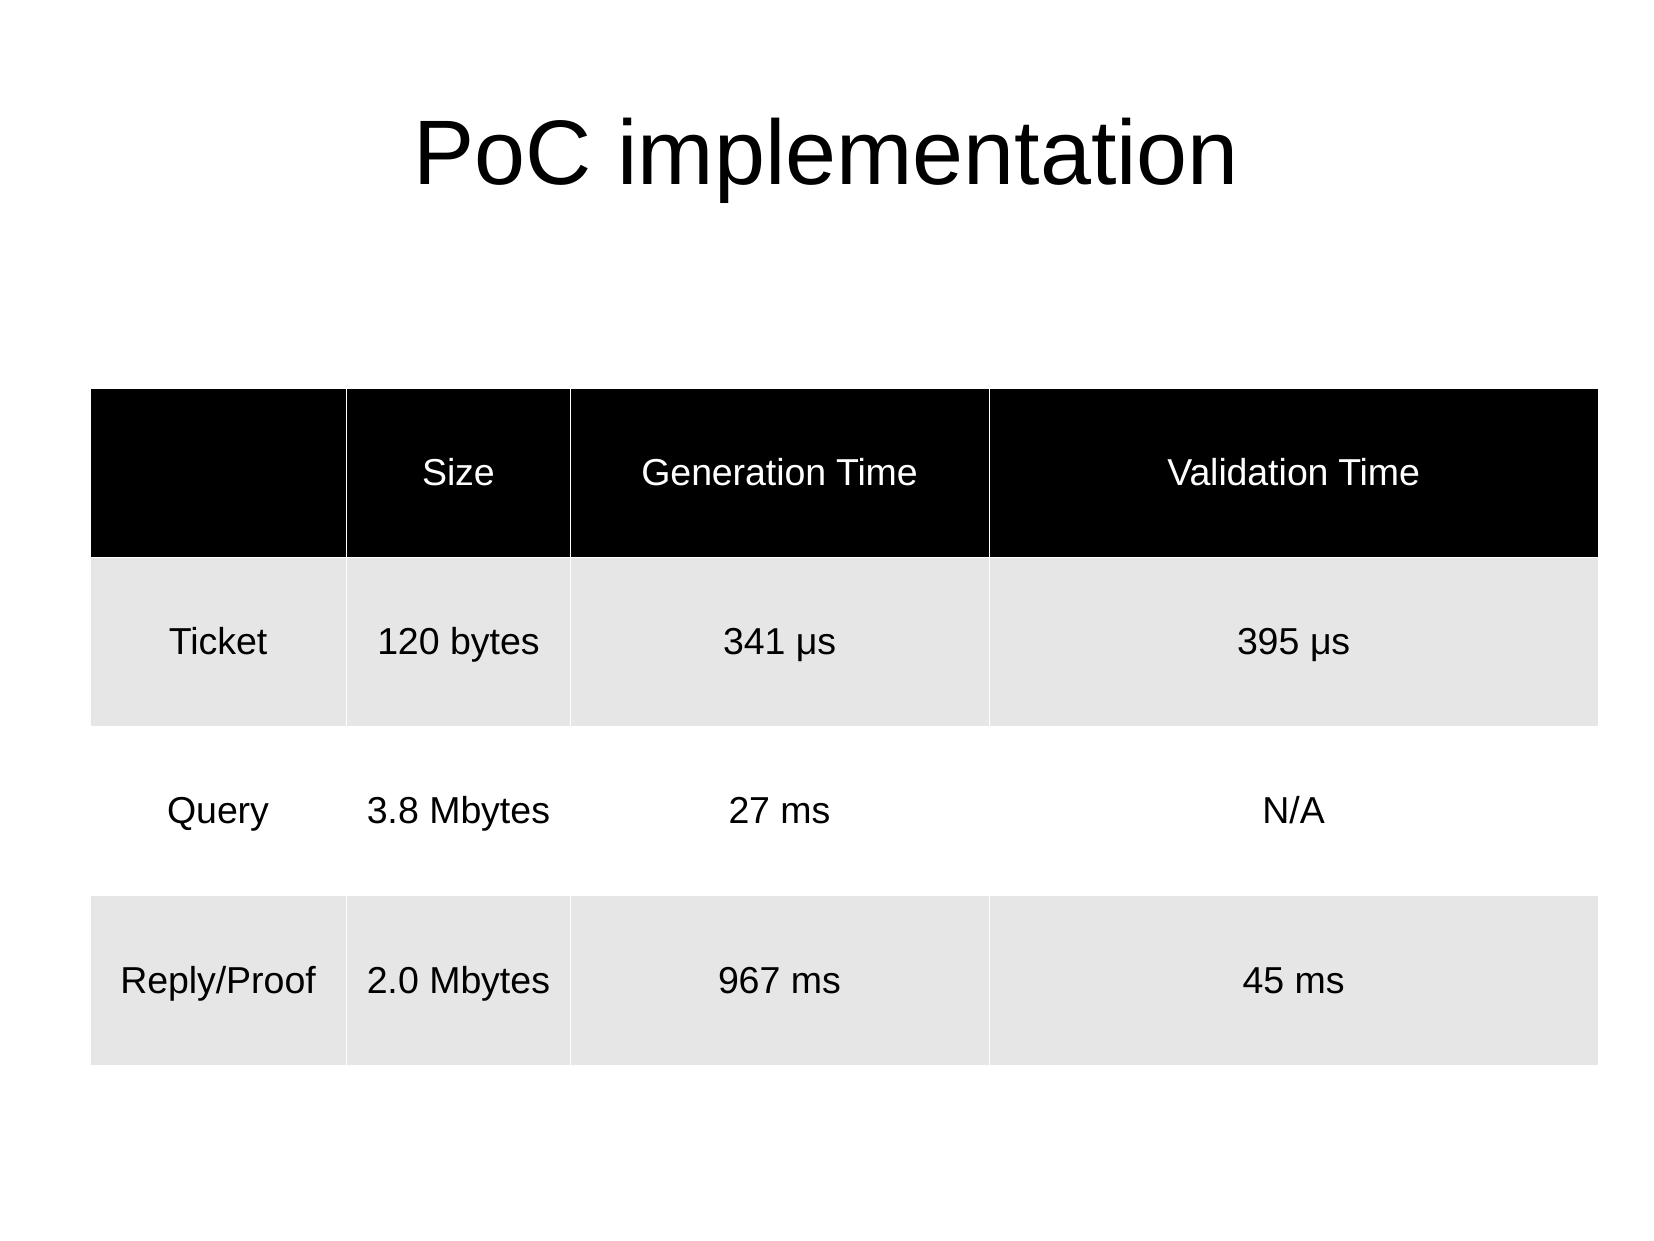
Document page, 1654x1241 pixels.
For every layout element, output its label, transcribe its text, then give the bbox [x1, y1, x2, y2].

table_header Generation Time [571, 389, 989, 557]
table_header Validation Time [990, 389, 1598, 557]
table_header Size [347, 389, 570, 557]
table_cell N/A [990, 727, 1598, 895]
table_cell 45 ms [990, 896, 1598, 1065]
table_cell Reply/Proof [91, 896, 346, 1065]
title PoC implementation [82, 49, 1571, 257]
table_cell 341 μs [571, 558, 989, 726]
table_cell 395 μs [990, 558, 1598, 726]
table_cell 27 ms [571, 727, 989, 895]
table_cell 2.0 Mbytes [347, 896, 570, 1065]
table_cell Ticket [91, 558, 346, 726]
table_cell Query [91, 727, 346, 895]
table_cell 3.8 Mbytes [347, 727, 570, 895]
table_cell 120 bytes [347, 558, 570, 726]
table_cell 967 ms [571, 896, 989, 1065]
table_header [91, 389, 346, 557]
